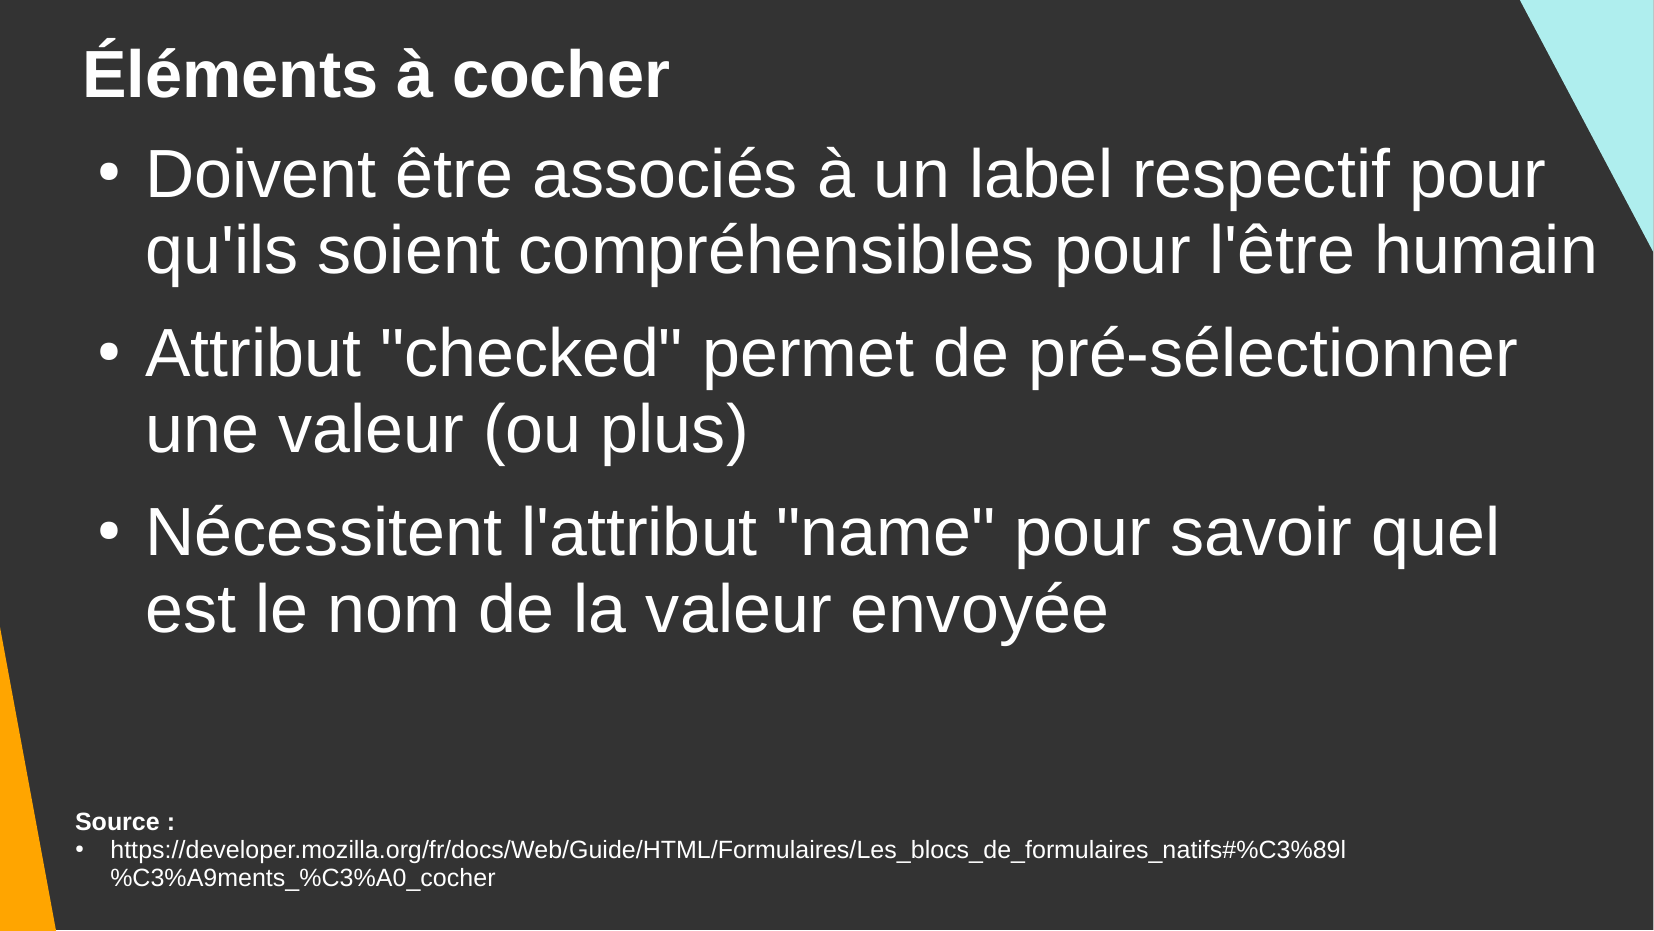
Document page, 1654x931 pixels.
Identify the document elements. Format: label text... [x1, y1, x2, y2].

text_box Source : https://developer.mozilla.org/fr/docs/Web/Guide/HTML/Formulaires/Les_blocs_de_formulaires_natifs#%C3%89l%C3%A9ments_%C3%A0_cocher [60, 800, 1546, 900]
text_box [1519, 0, 1654, 254]
title Éléments à cocher [82, 37, 1571, 114]
text_box [0, 627, 57, 931]
list Doivent être associés à un label respectif pour qu'ils soient compréhensibles pour l'être humain Attribut "checked" permet de pré-sélectionner une valeur (ou plus) Nécessitent l'attribut "name" pour savoir quel est le nom de la valeur envoyée [80, 135, 1605, 665]
